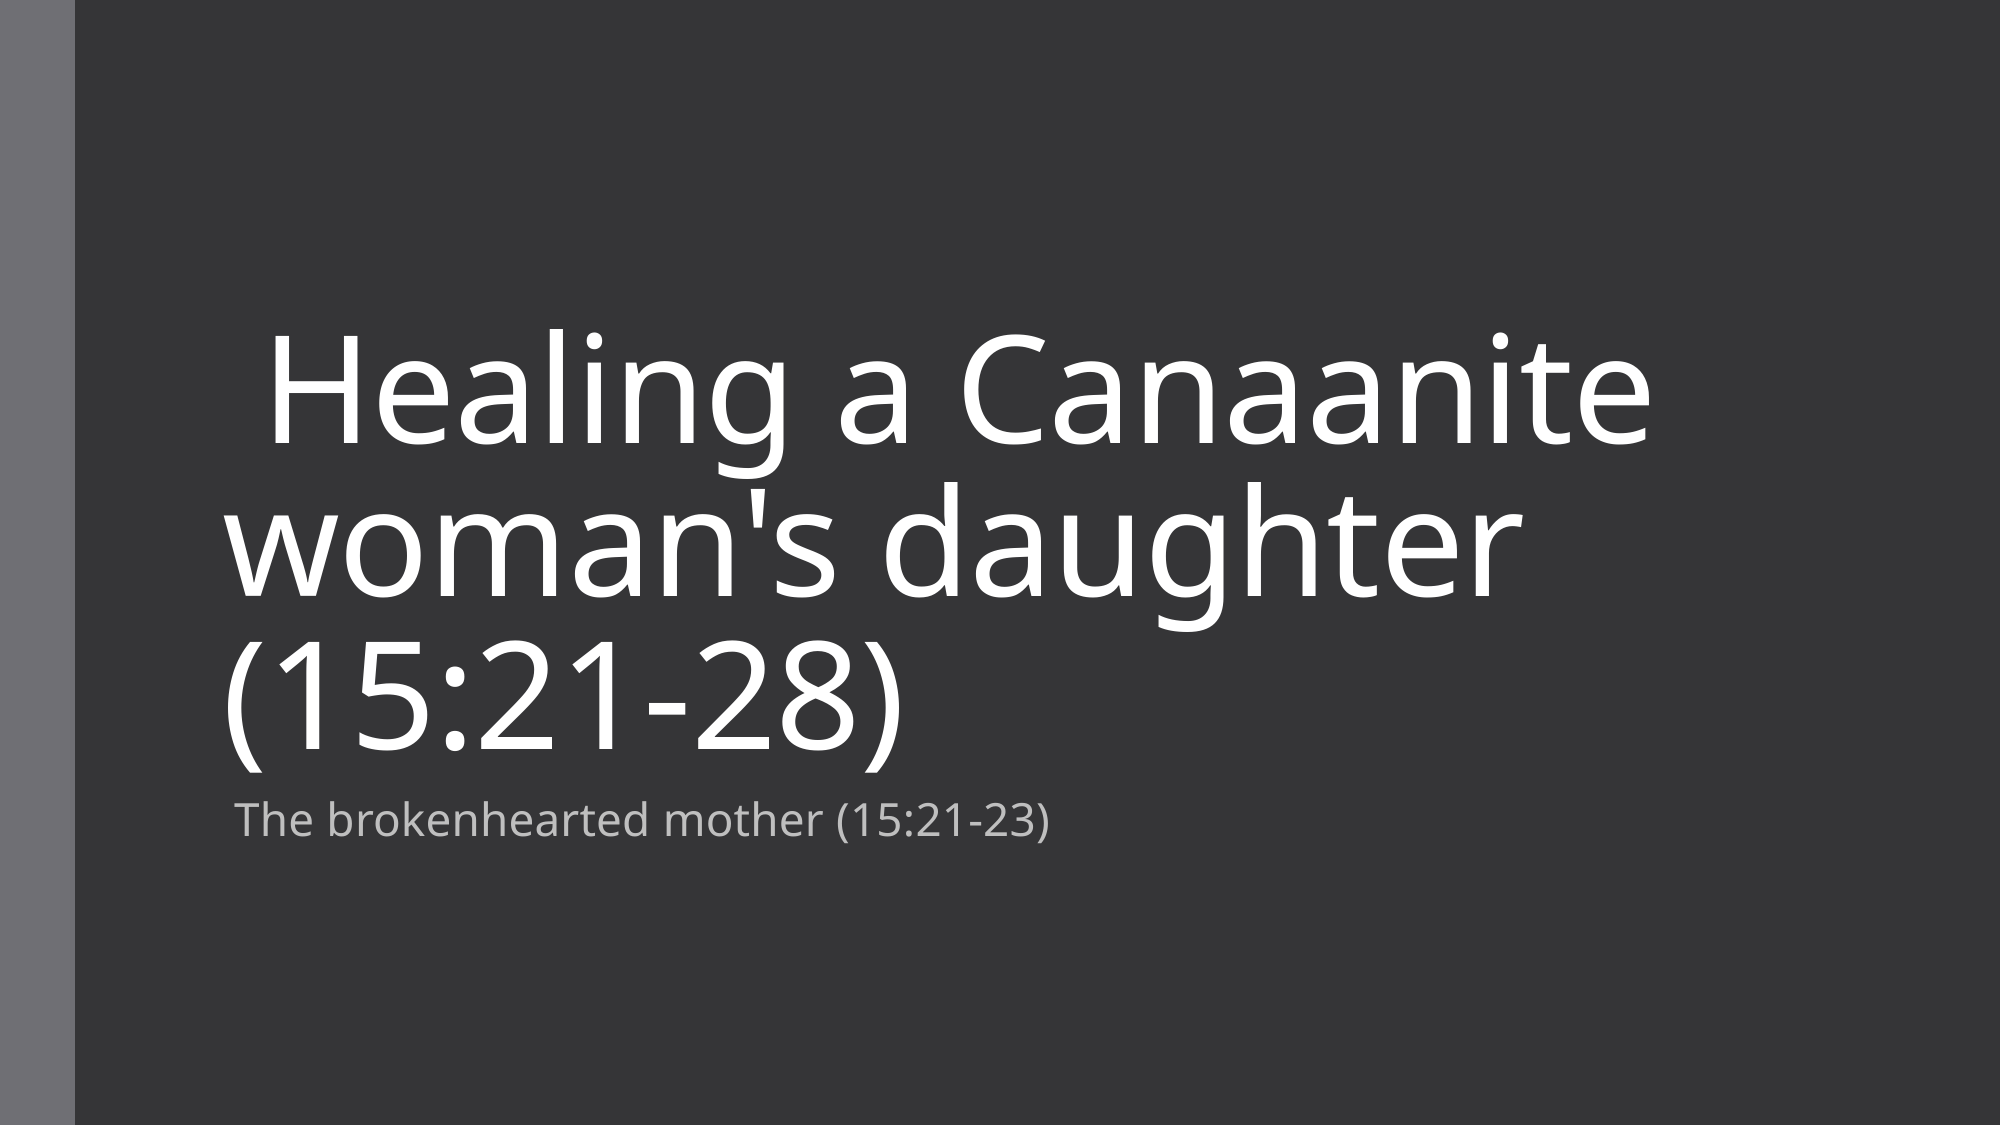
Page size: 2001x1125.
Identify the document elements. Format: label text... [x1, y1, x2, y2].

title Healing a Canaanite woman's daughter (15:21-28) [206, 124, 1752, 787]
subtitle The brokenhearted mother (15:21-23) [206, 787, 1752, 1066]
